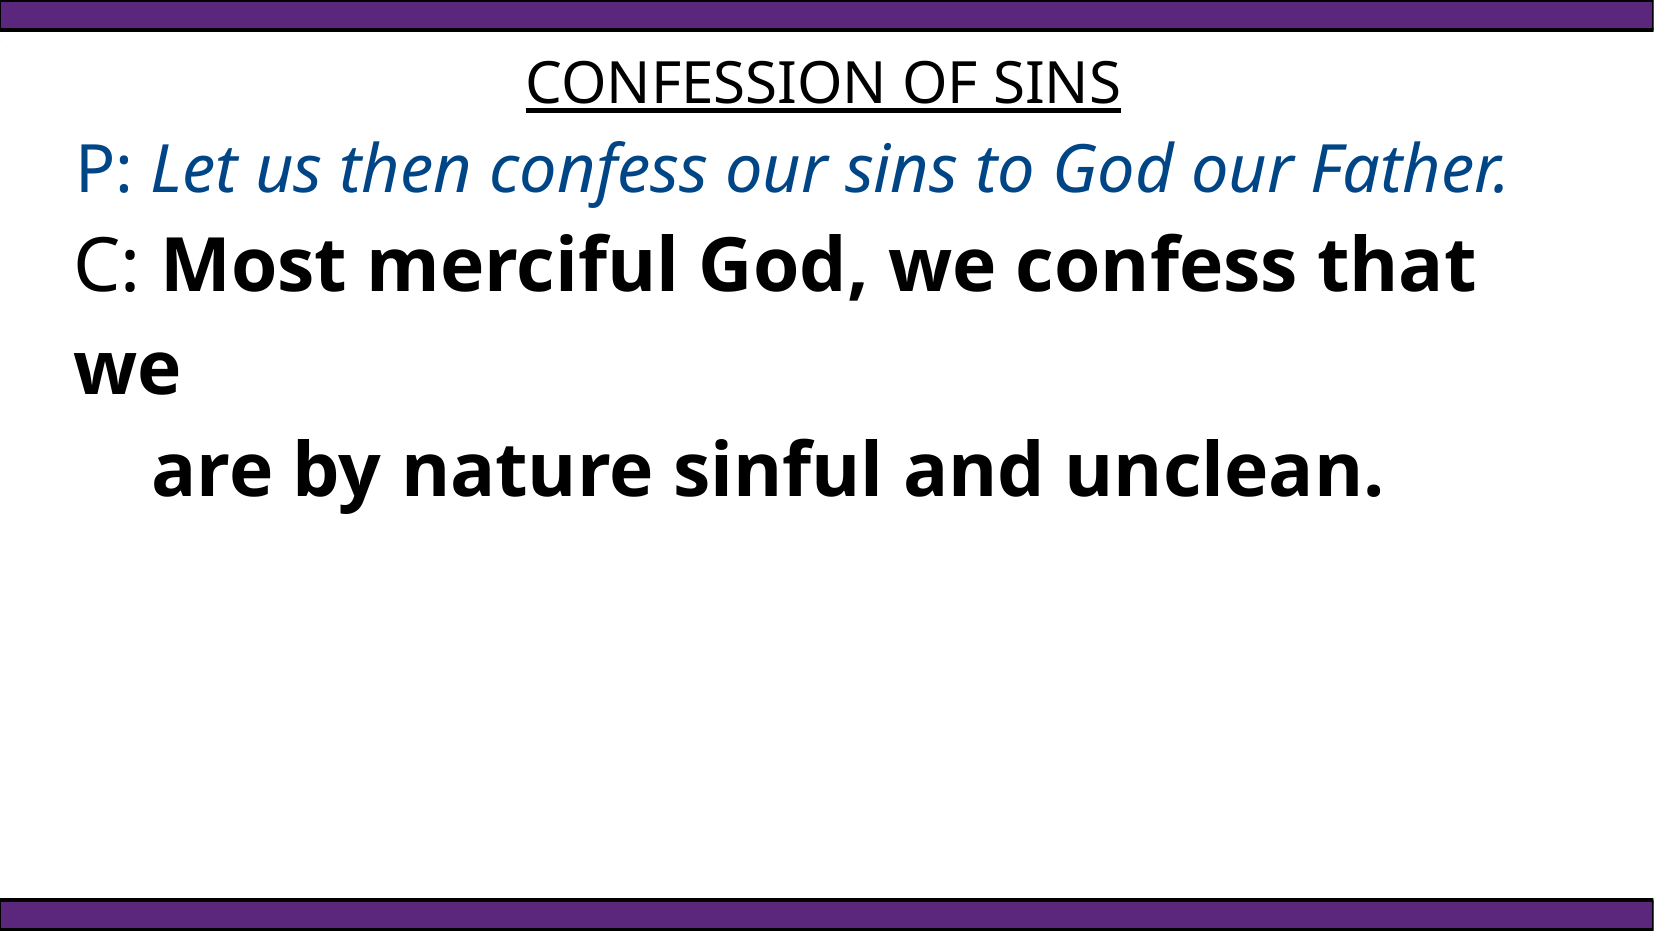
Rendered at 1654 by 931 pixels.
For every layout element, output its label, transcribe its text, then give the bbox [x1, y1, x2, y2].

text_box CONFESSION OF SINS P: Let us then confess our sins to God our Father. C: Most merciful God, we confess that we are by nature sinful and unclean. [58, 34, 1589, 415]
text_box [0, 0, 1654, 31]
text_box [0, 900, 1654, 931]
picture [0, 31, 1654, 900]
